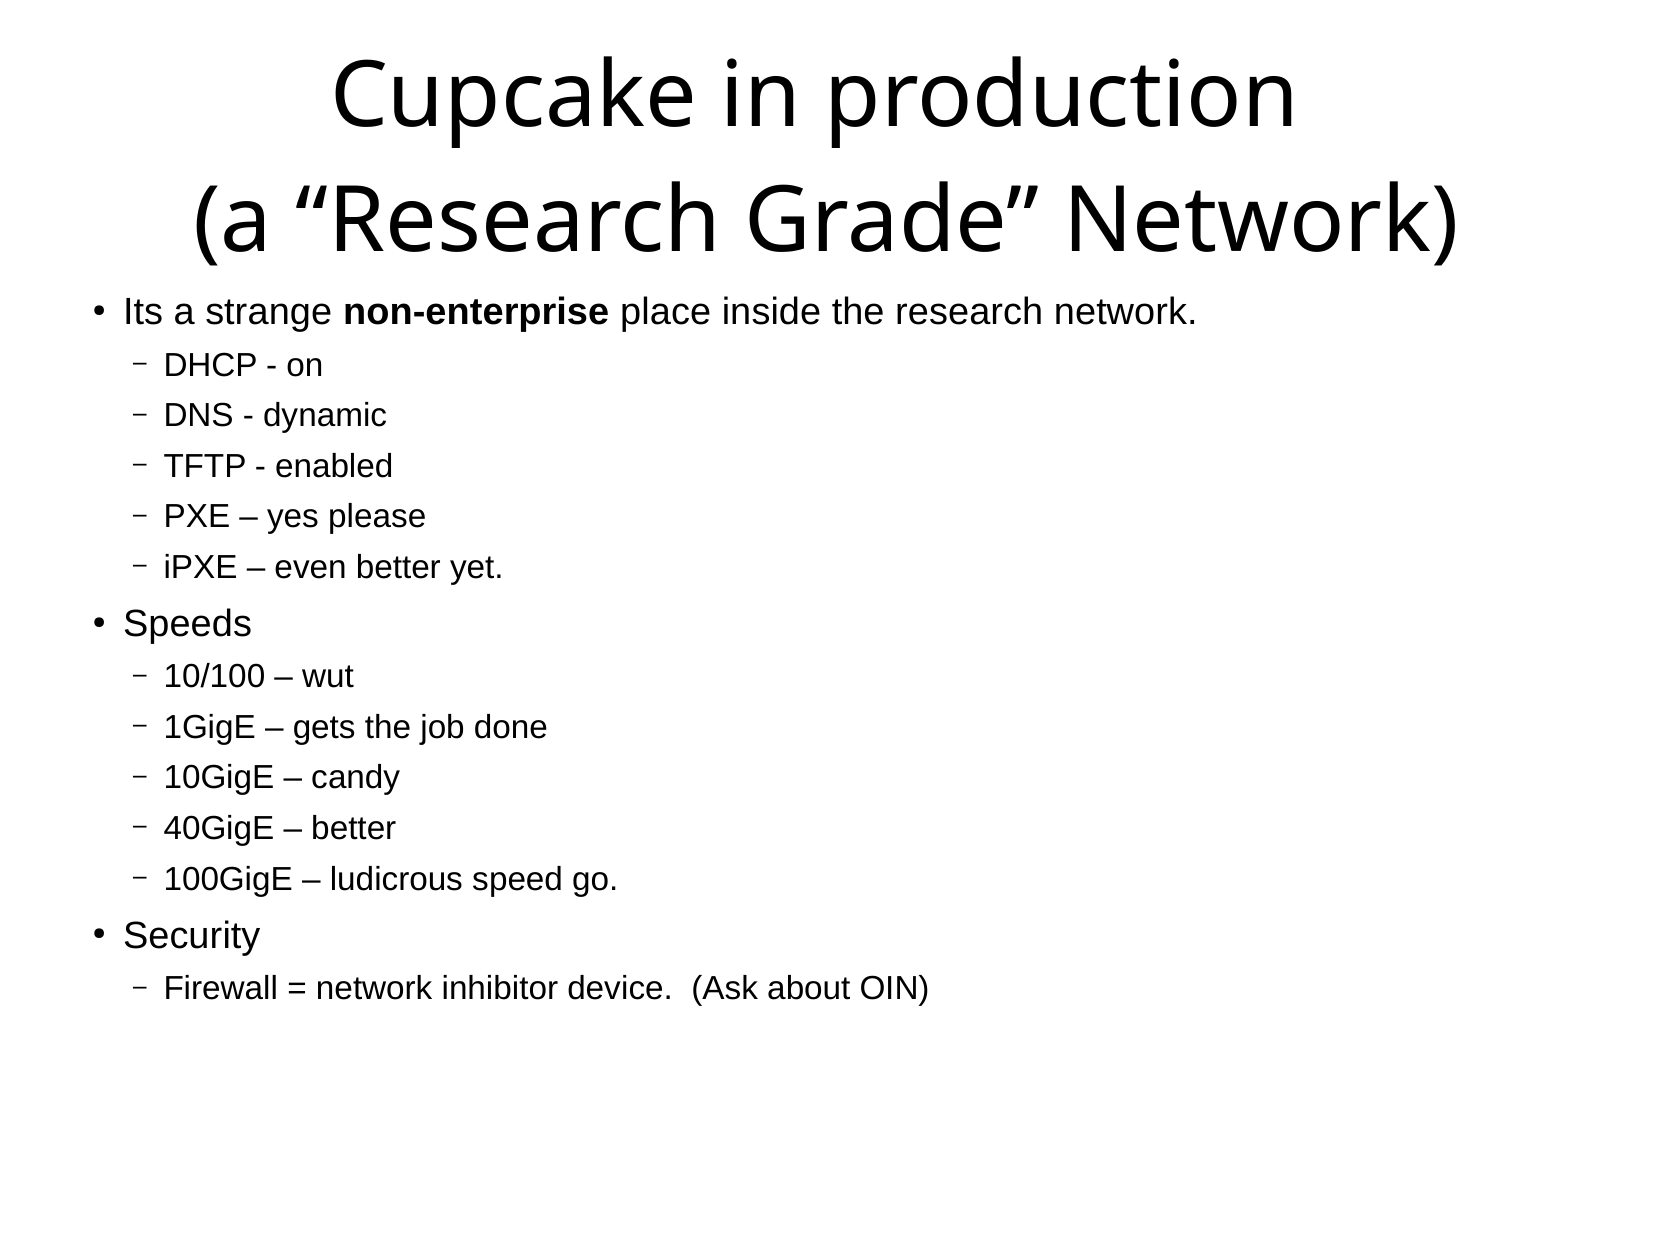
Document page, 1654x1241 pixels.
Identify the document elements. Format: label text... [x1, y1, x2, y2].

list Its a strange non-enterprise place inside the research network. DHCP - on DNS - dynamic TFTP - enabled PXE – yes please iPXE – even better yet. Speeds 10/100 – wut 1GigE – gets the job done 10GigE – candy 40GigE – better 100GigE – ludicrous speed go. Security Firewall = network inhibitor device. (Ask about OIN) [82, 290, 1571, 1010]
title Cupcake in production (a “Research Grade” Network) [82, 42, 1571, 264]
